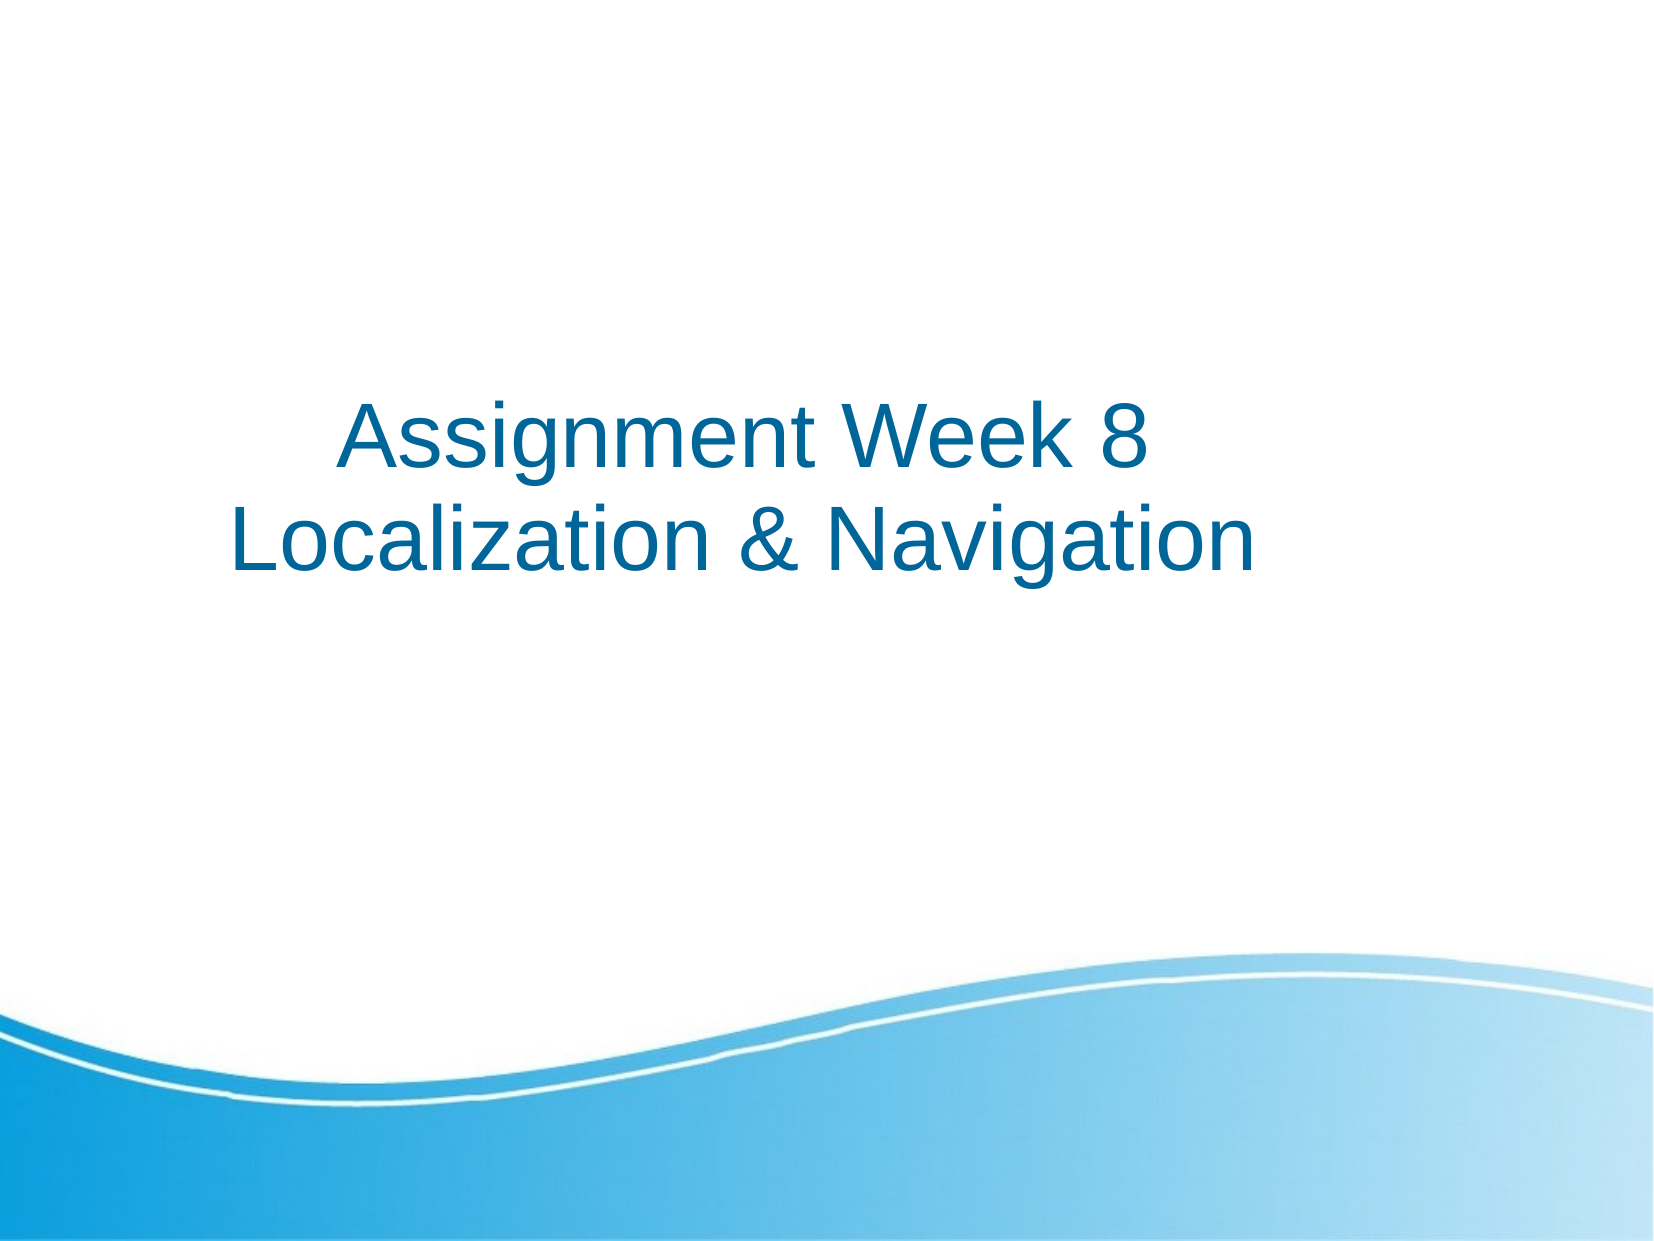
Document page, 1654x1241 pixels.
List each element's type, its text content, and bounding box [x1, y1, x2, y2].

picture [0, 952, 1654, 1241]
title Assignment Week 8 Localization & Navigation [0, 384, 1489, 592]
